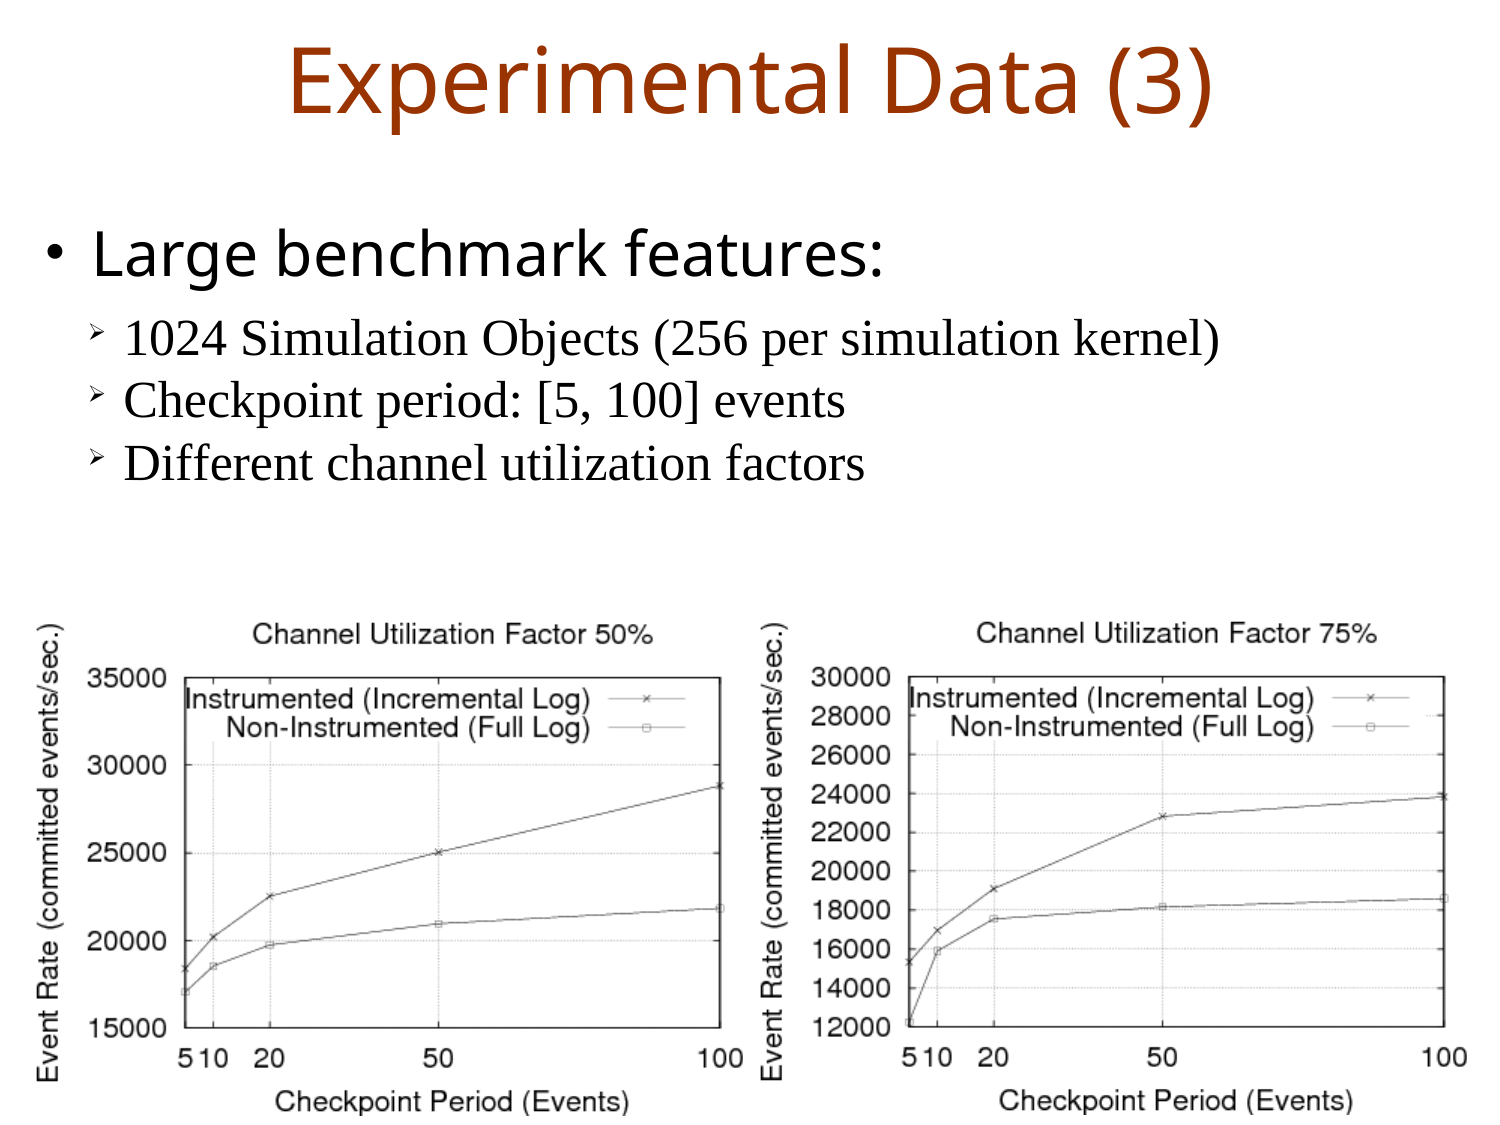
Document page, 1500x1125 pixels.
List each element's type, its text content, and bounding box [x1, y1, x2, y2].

text_box Large benchmark features: [29, 206, 1477, 295]
text_box 1024 Simulation Objects (256 per simulation kernel) Checkpoint period: [5, 100] events Different channel utilization factors [0, 295, 1500, 499]
picture [19, 589, 1494, 1116]
title Experimental Data (3) [112, 0, 1388, 172]
